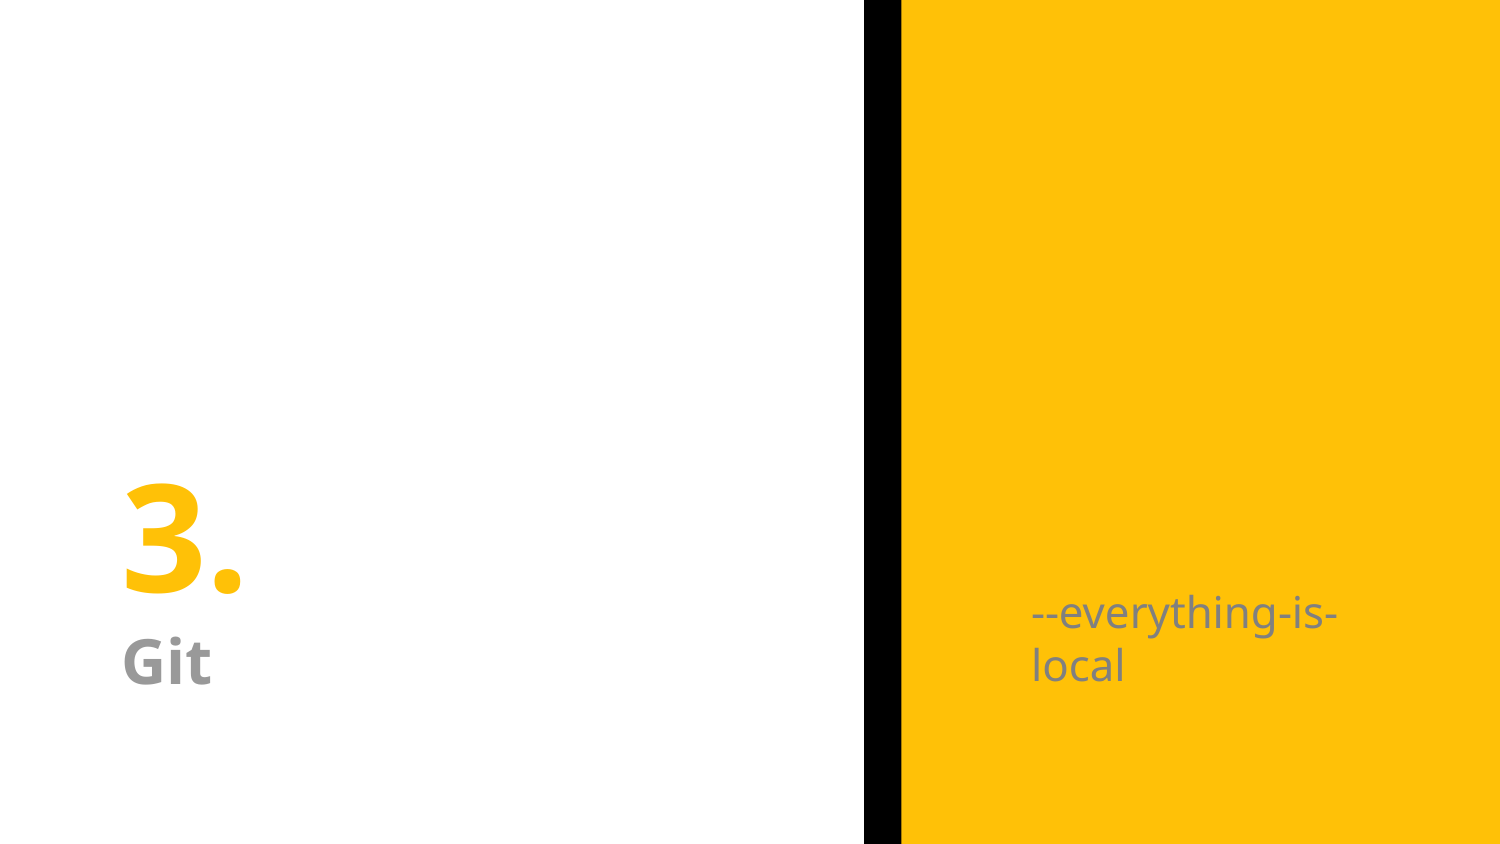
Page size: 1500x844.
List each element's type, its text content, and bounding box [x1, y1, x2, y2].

text_box --everything-is-local [1016, 535, 1416, 705]
text_box 3. Git [106, 222, 684, 713]
